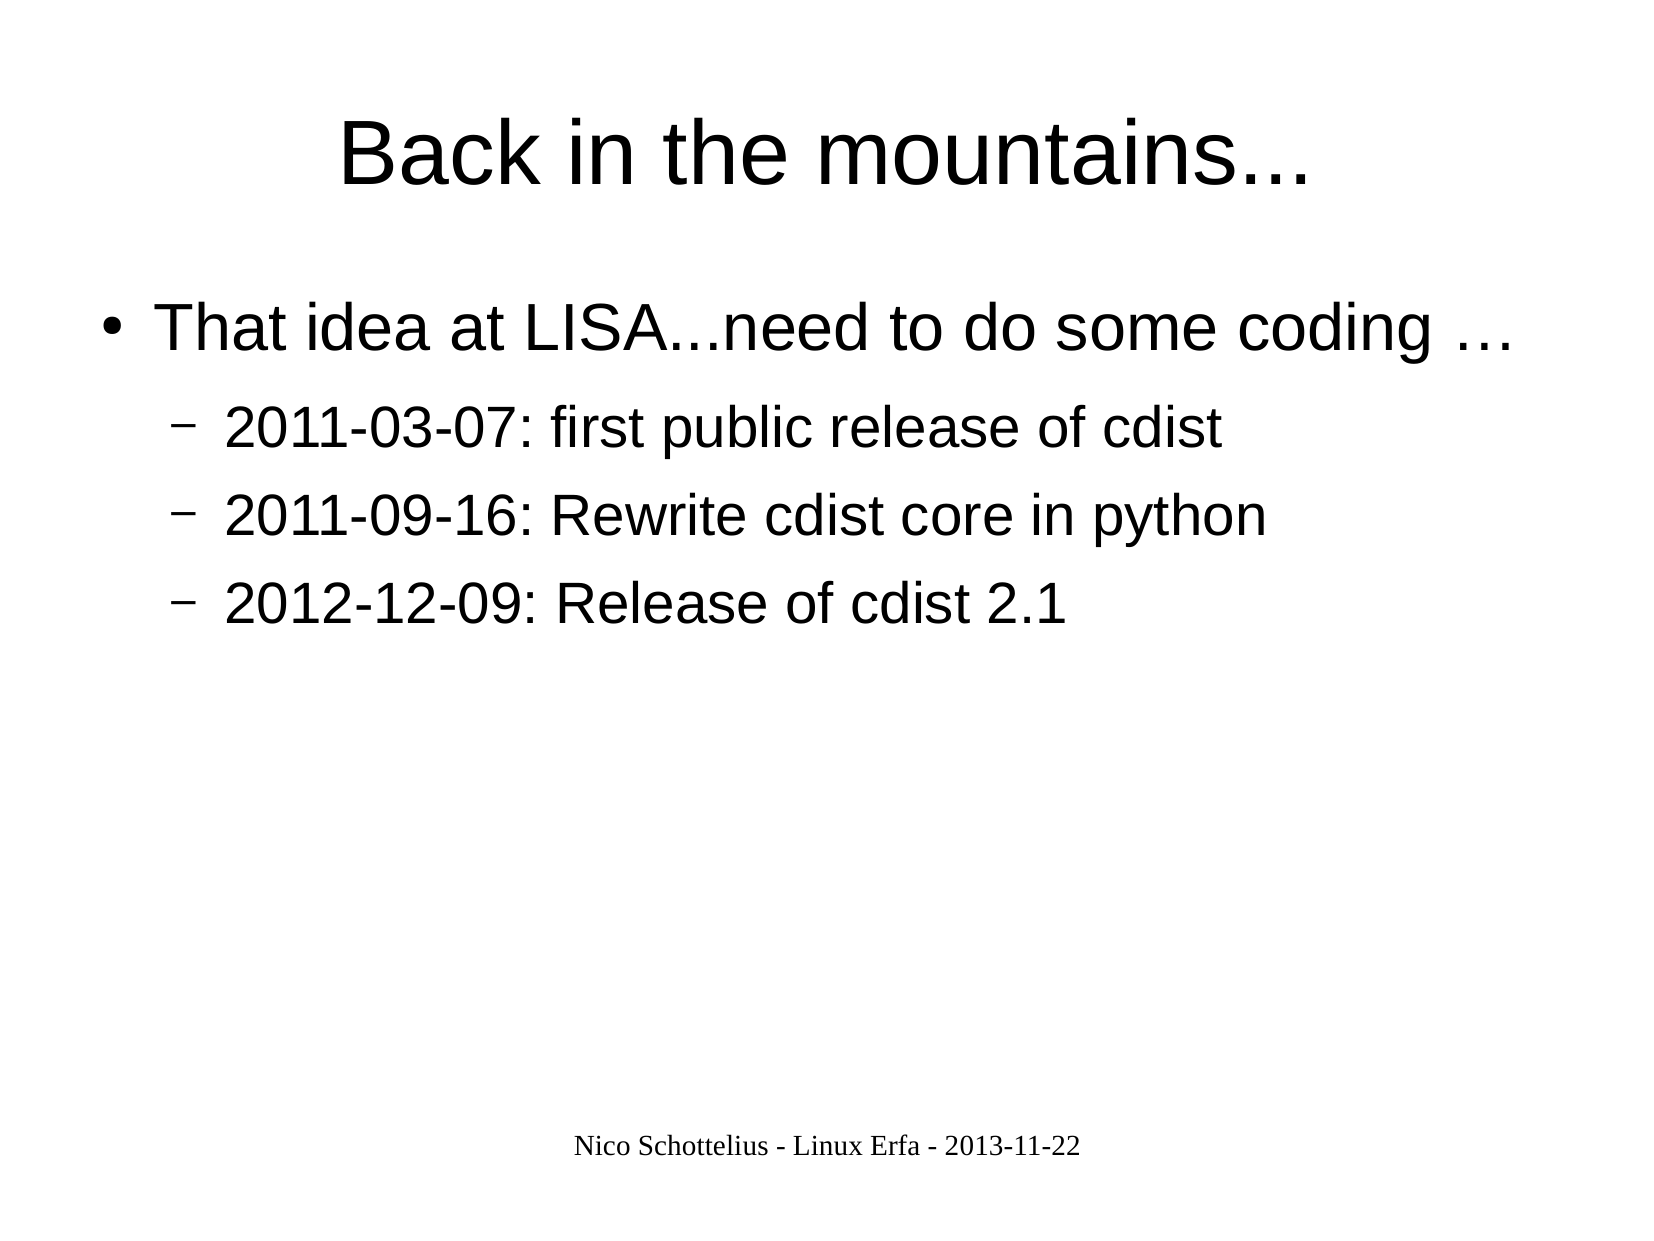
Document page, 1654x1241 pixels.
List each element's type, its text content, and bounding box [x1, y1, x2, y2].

title Back in the mountains... [82, 49, 1571, 257]
list That idea at LISA...need to do some coding … 2011-03-07: first public release of cdist 2011-09-16: Rewrite cdist core in python 2012-12-09: Release of cdist 2.1 [82, 290, 1538, 1010]
